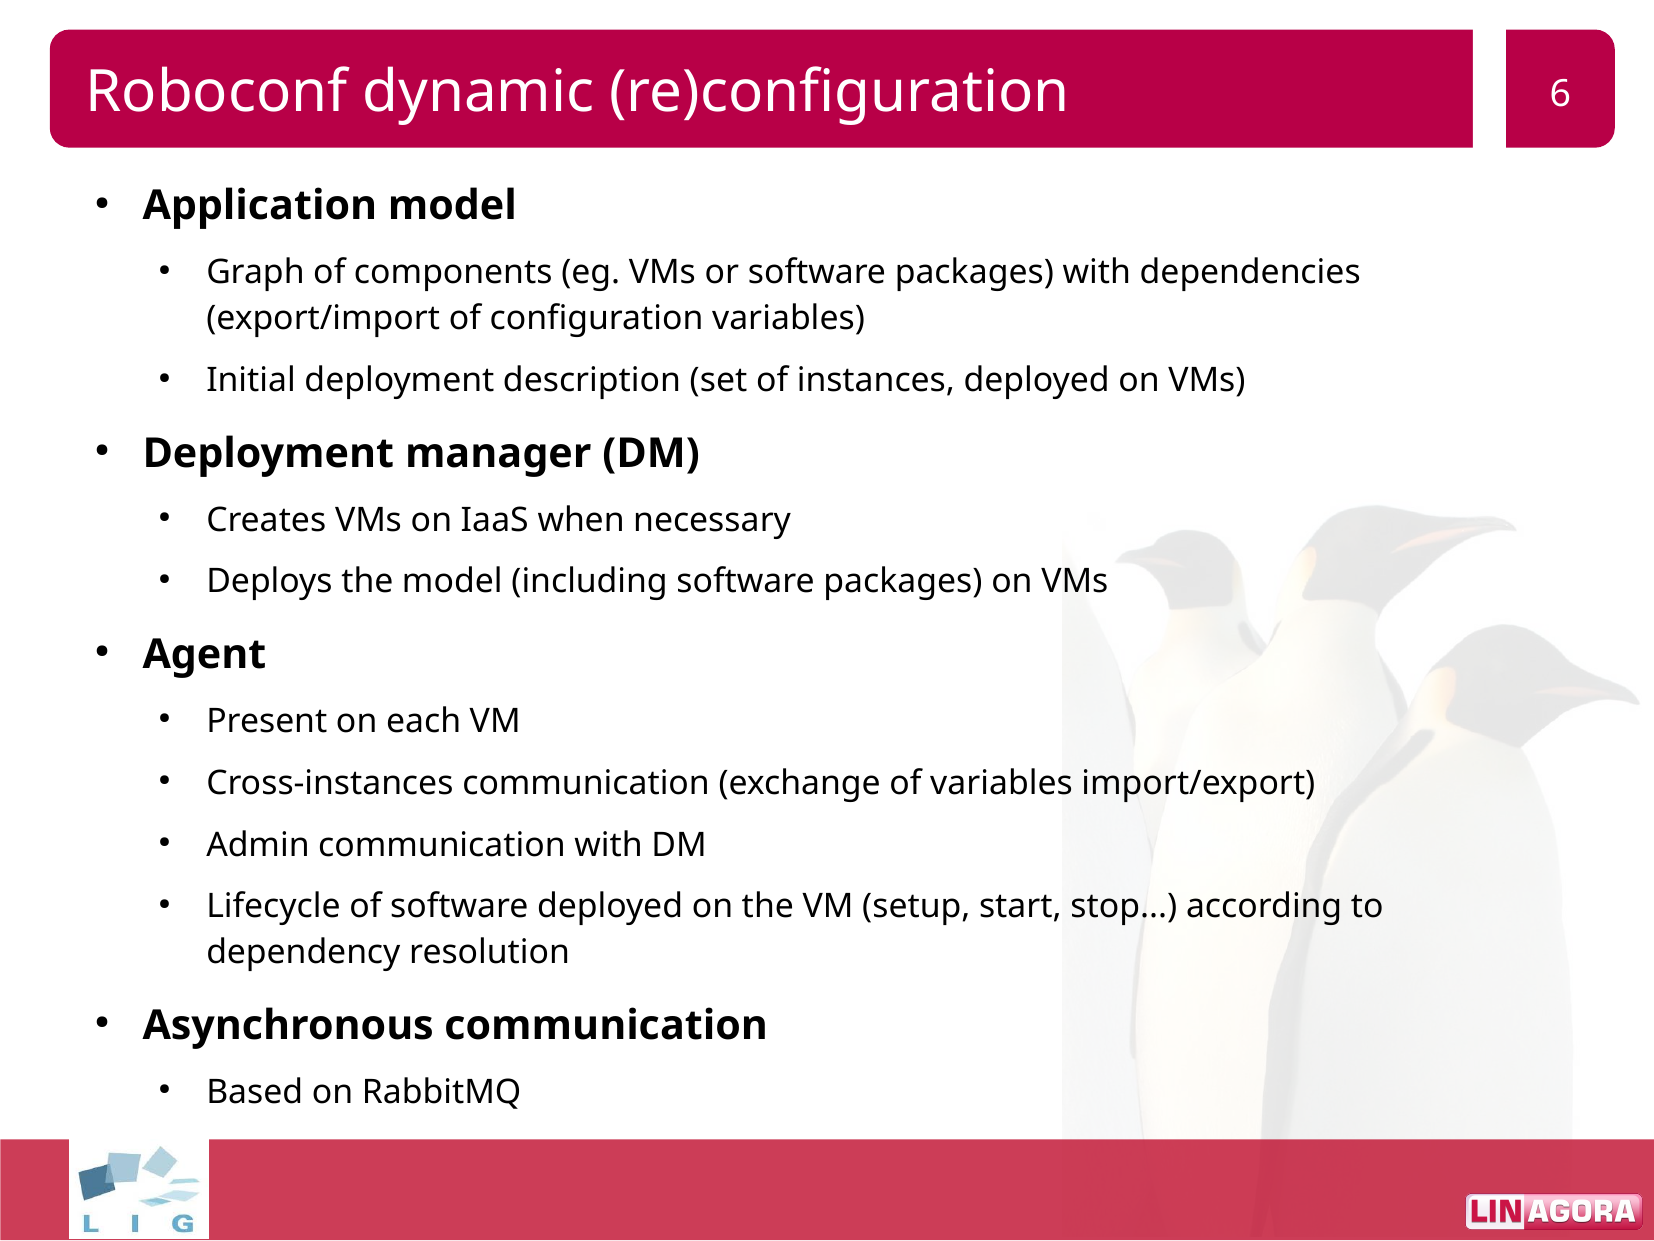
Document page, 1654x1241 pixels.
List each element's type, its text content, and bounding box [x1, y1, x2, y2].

title Roboconf dynamic (re)configuration [85, 29, 1444, 148]
picture [1465, 1193, 1643, 1230]
picture [69, 1139, 209, 1239]
list Application model Graph of components (eg. VMs or software packages) with dependencies (export/import of configuration variables) Initial deployment description (set of instances, deployed on VMs) Deployment manager (DM) Creates VMs on IaaS when necessary Deploys the model (including software packages) on VMs Agent Present on each VM Cross-instances communication (exchange of variables import/export) Admin communication with DM Lifecycle of software deployed on the VM (setup, start, stop...) according to dependency resolution Asynchronous communication Based on RabbitMQ [78, 175, 1556, 1114]
